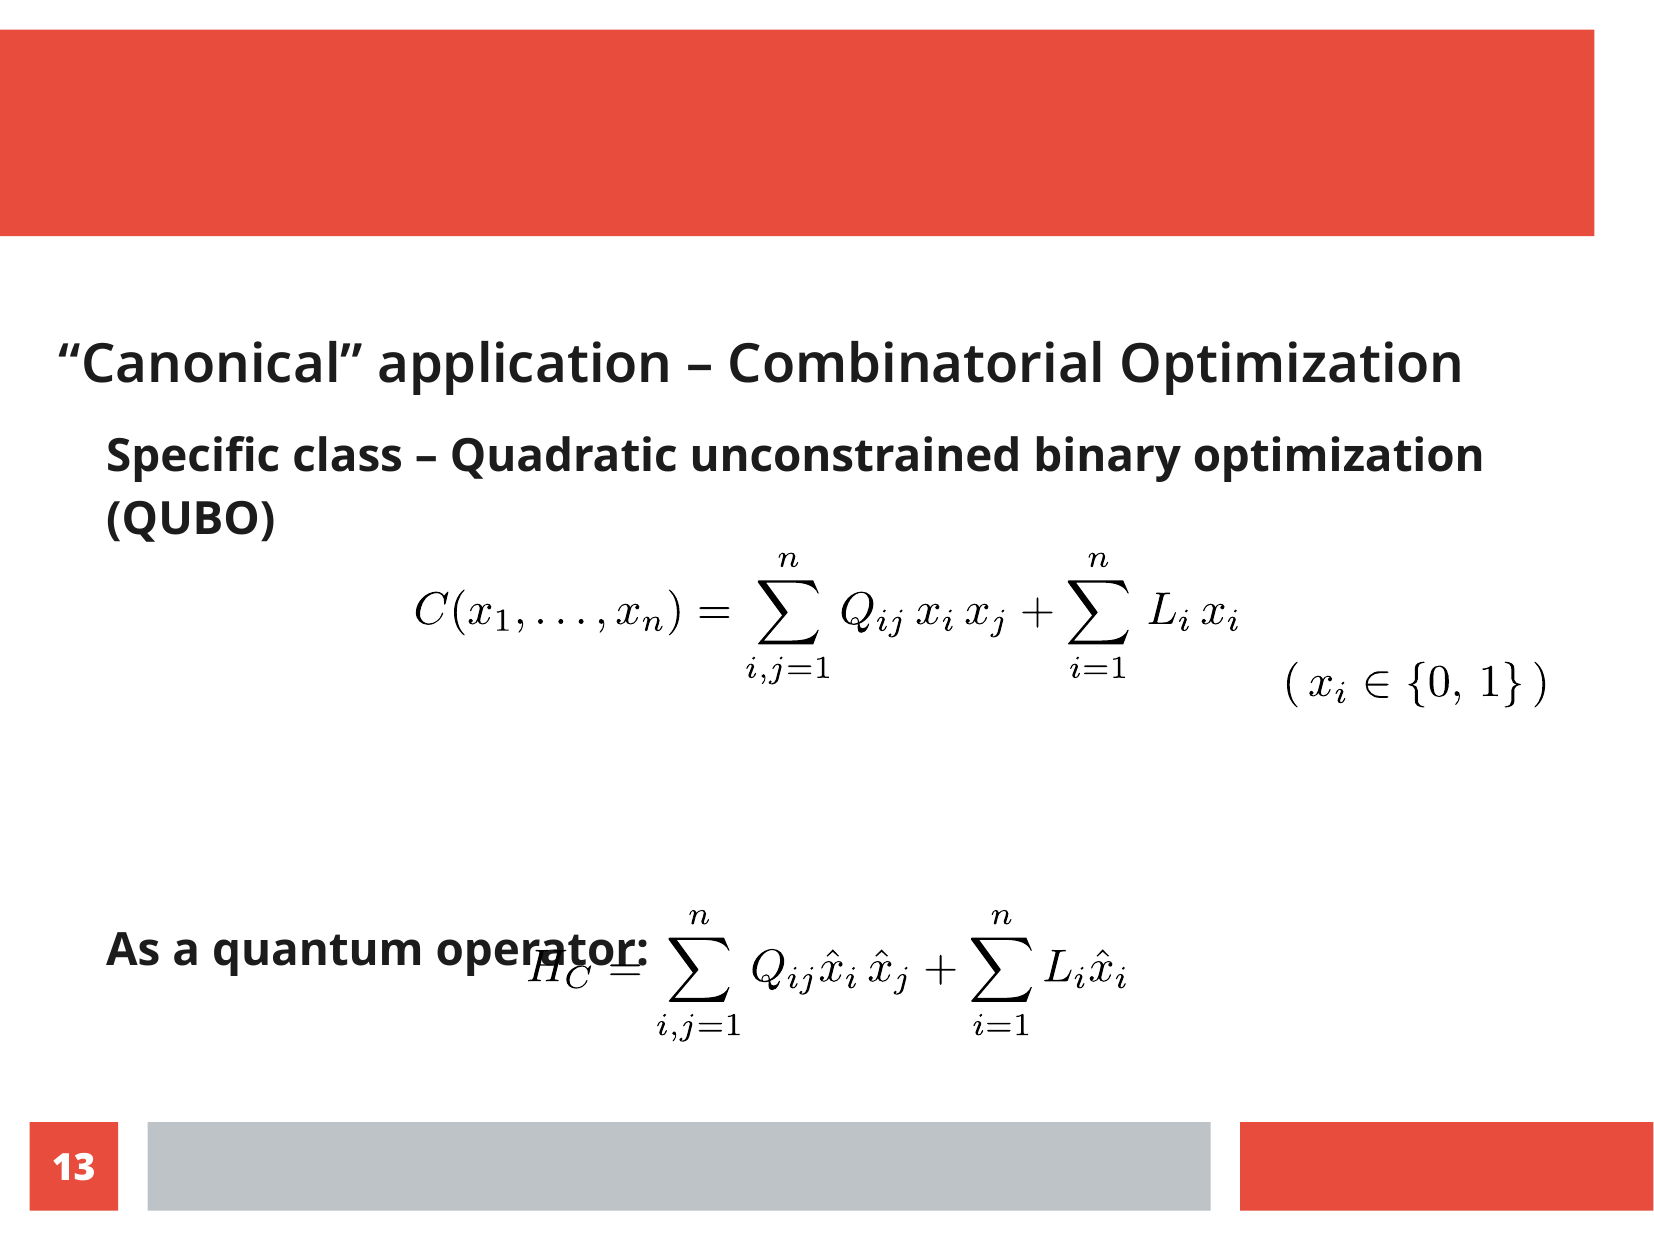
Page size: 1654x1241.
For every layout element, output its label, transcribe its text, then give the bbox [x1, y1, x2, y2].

text_box [566, 965, 592, 989]
text_box [1504, 661, 1521, 708]
text_box [841, 591, 874, 633]
text_box [752, 948, 785, 991]
text_box [1408, 661, 1425, 708]
text_box [668, 937, 730, 1002]
text_box [942, 616, 953, 632]
text_box [657, 1020, 667, 1036]
text_box [616, 603, 640, 625]
text_box [1201, 603, 1225, 625]
text_box [1074, 973, 1085, 989]
text_box [846, 973, 856, 989]
text_box [761, 674, 766, 685]
text_box [1482, 665, 1498, 697]
text_box [973, 1020, 984, 1036]
text_box [1454, 691, 1460, 705]
text_box [672, 1031, 677, 1042]
text_box [496, 609, 509, 631]
text_box [787, 973, 798, 989]
text_box [527, 949, 567, 982]
text_box [1043, 949, 1072, 982]
text_box [799, 973, 813, 995]
text_box [877, 616, 887, 632]
text_box [468, 603, 492, 625]
text_box [1067, 580, 1129, 645]
text_box [819, 961, 843, 982]
text_box [1335, 688, 1346, 704]
text_box [768, 663, 782, 685]
text_box [1286, 661, 1298, 708]
text_box [888, 616, 902, 638]
text_box [1179, 616, 1189, 632]
text_box [1022, 597, 1053, 628]
list “Canonical” application – Combinatorial Optimization Specific class – Quadratic unconstrained binary optimization (QUBO) As a quantum operator: [59, 324, 1565, 1093]
text_box [1096, 949, 1109, 957]
text_box [1088, 552, 1109, 568]
text_box [598, 618, 605, 633]
text_box [875, 949, 888, 957]
text_box [454, 589, 465, 636]
text_box [689, 909, 710, 925]
text_box [778, 552, 799, 568]
text_box [925, 954, 956, 986]
text_box [757, 580, 819, 645]
text_box [746, 663, 757, 679]
text_box [893, 973, 907, 995]
text_box [727, 1013, 740, 1036]
text_box [1365, 671, 1389, 698]
text_box [868, 961, 892, 982]
text_box [1089, 961, 1113, 982]
text_box [415, 591, 449, 625]
text_box [965, 603, 989, 625]
text_box [826, 949, 839, 957]
text_box [642, 616, 663, 632]
text_box [990, 616, 1004, 638]
text_box [517, 618, 524, 633]
text_box [1309, 675, 1333, 697]
text_box [817, 656, 829, 678]
text_box [668, 589, 680, 636]
text_box [1534, 661, 1546, 708]
text_box [1016, 1013, 1029, 1036]
text_box [1070, 663, 1080, 679]
text_box [1227, 616, 1238, 632]
text_box [971, 937, 1032, 1002]
text_box [1113, 656, 1125, 678]
text_box [1148, 592, 1176, 624]
text_box [1115, 973, 1126, 989]
text_box [916, 603, 940, 625]
text_box [991, 909, 1012, 925]
text_box [1429, 665, 1449, 698]
text_box [679, 1020, 693, 1042]
